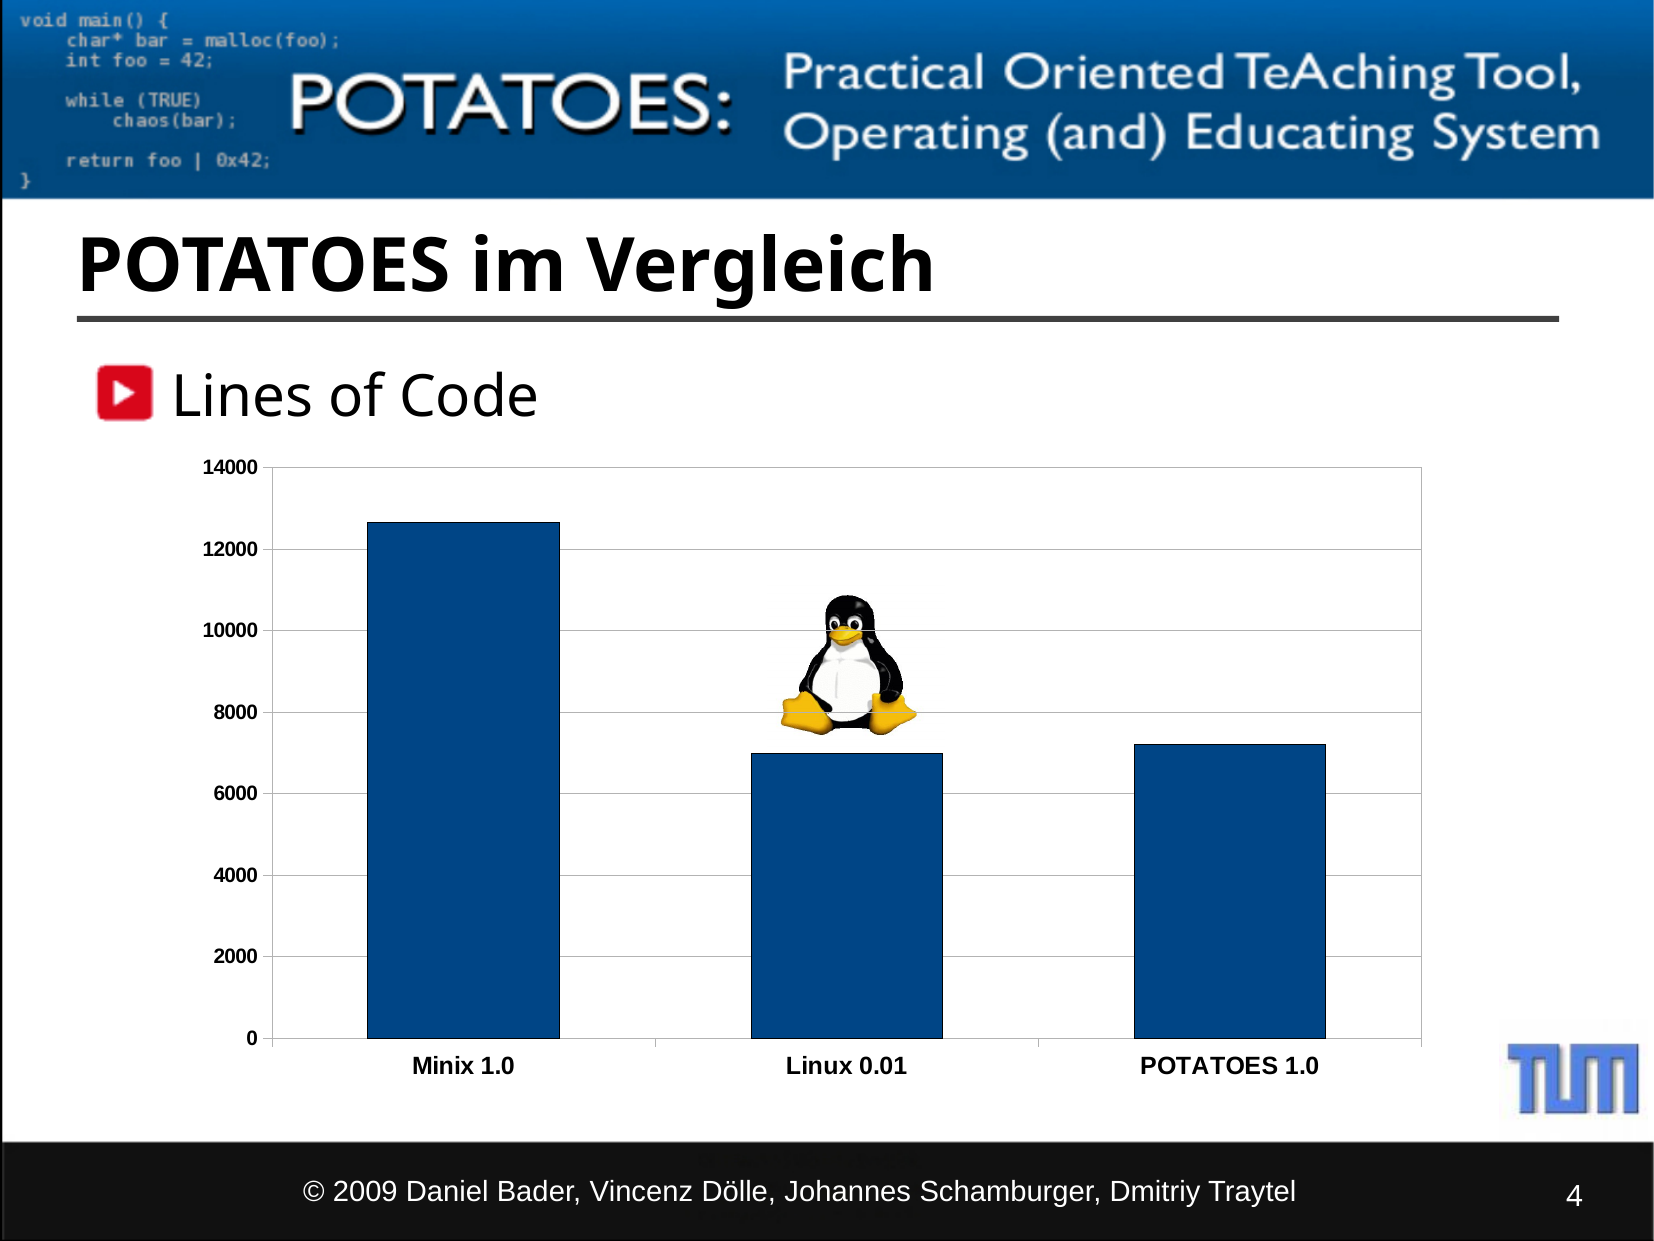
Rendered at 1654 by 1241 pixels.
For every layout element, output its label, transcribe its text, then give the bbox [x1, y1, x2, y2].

title POTATOES im Vergleich [76, 219, 1565, 307]
picture [0, 0, 1654, 1241]
list Lines of Code [76, 354, 1565, 1149]
